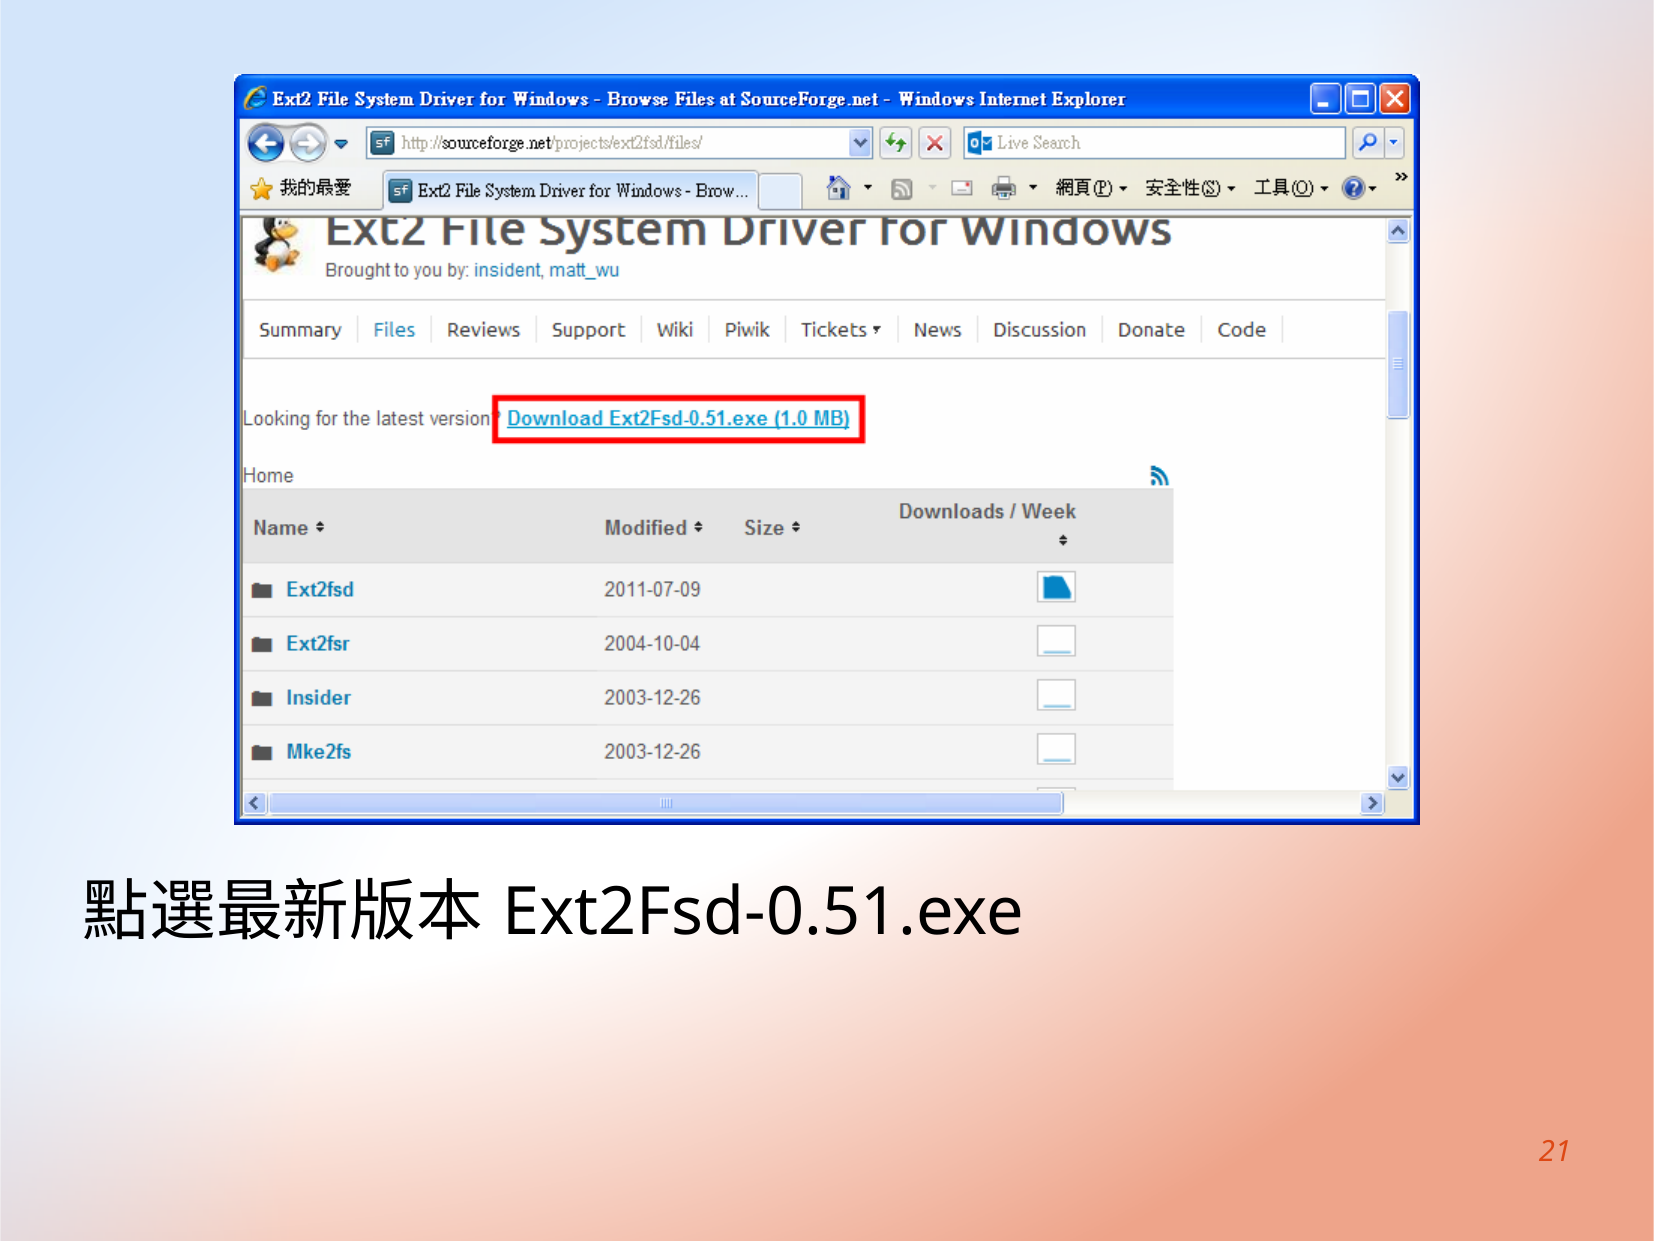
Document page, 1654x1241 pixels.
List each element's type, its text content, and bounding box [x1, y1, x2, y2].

list 點選最新版本Ext2Fsd-0.51.exe [82, 857, 1571, 1201]
picture [0, 0, 1654, 1241]
